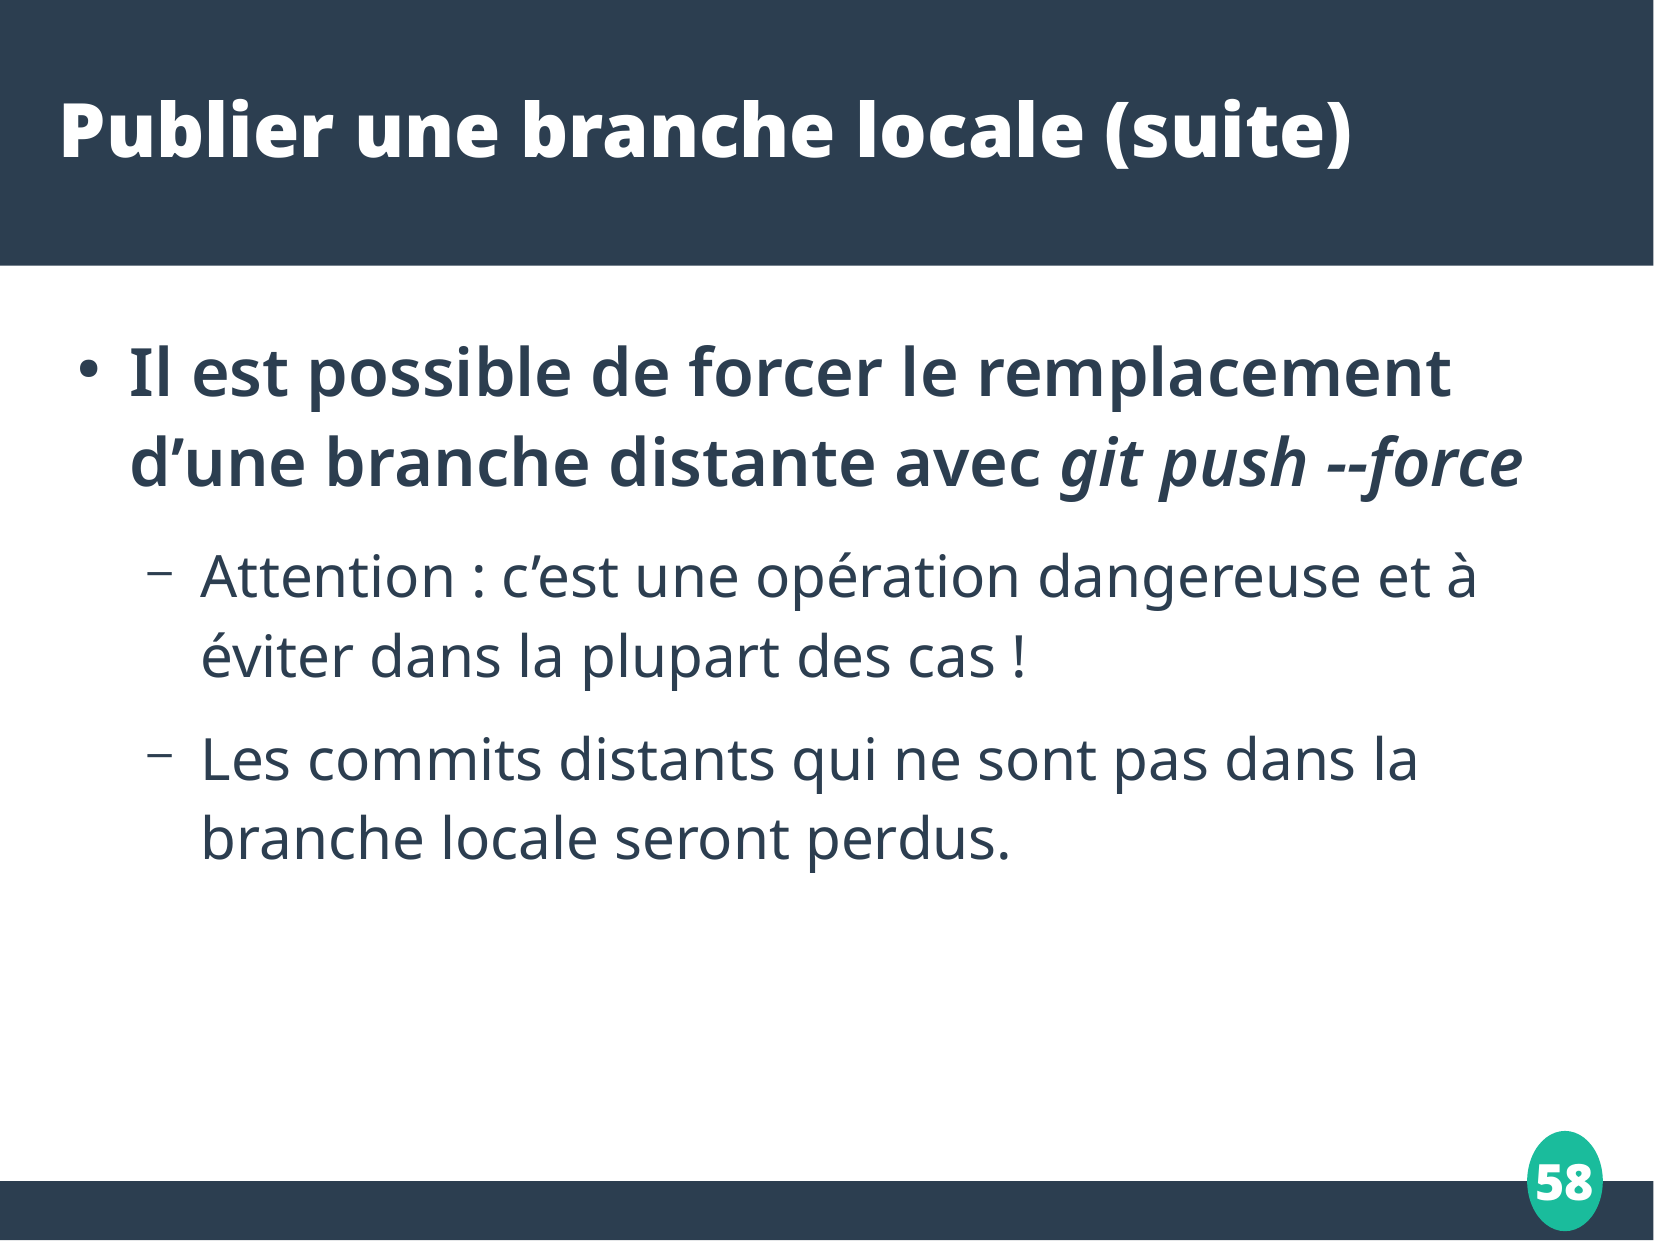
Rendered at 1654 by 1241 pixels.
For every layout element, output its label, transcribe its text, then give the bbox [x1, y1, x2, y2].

title Publier une branche locale (suite) [59, 49, 1595, 207]
list Il est possible de forcer le remplacement d’une branche distante avec git push --force Attention : c’est une opération dangereuse et à éviter dans la plupart des cas ! Les commits distants qui ne sont pas dans la branche locale seront perdus. [59, 324, 1595, 1152]
